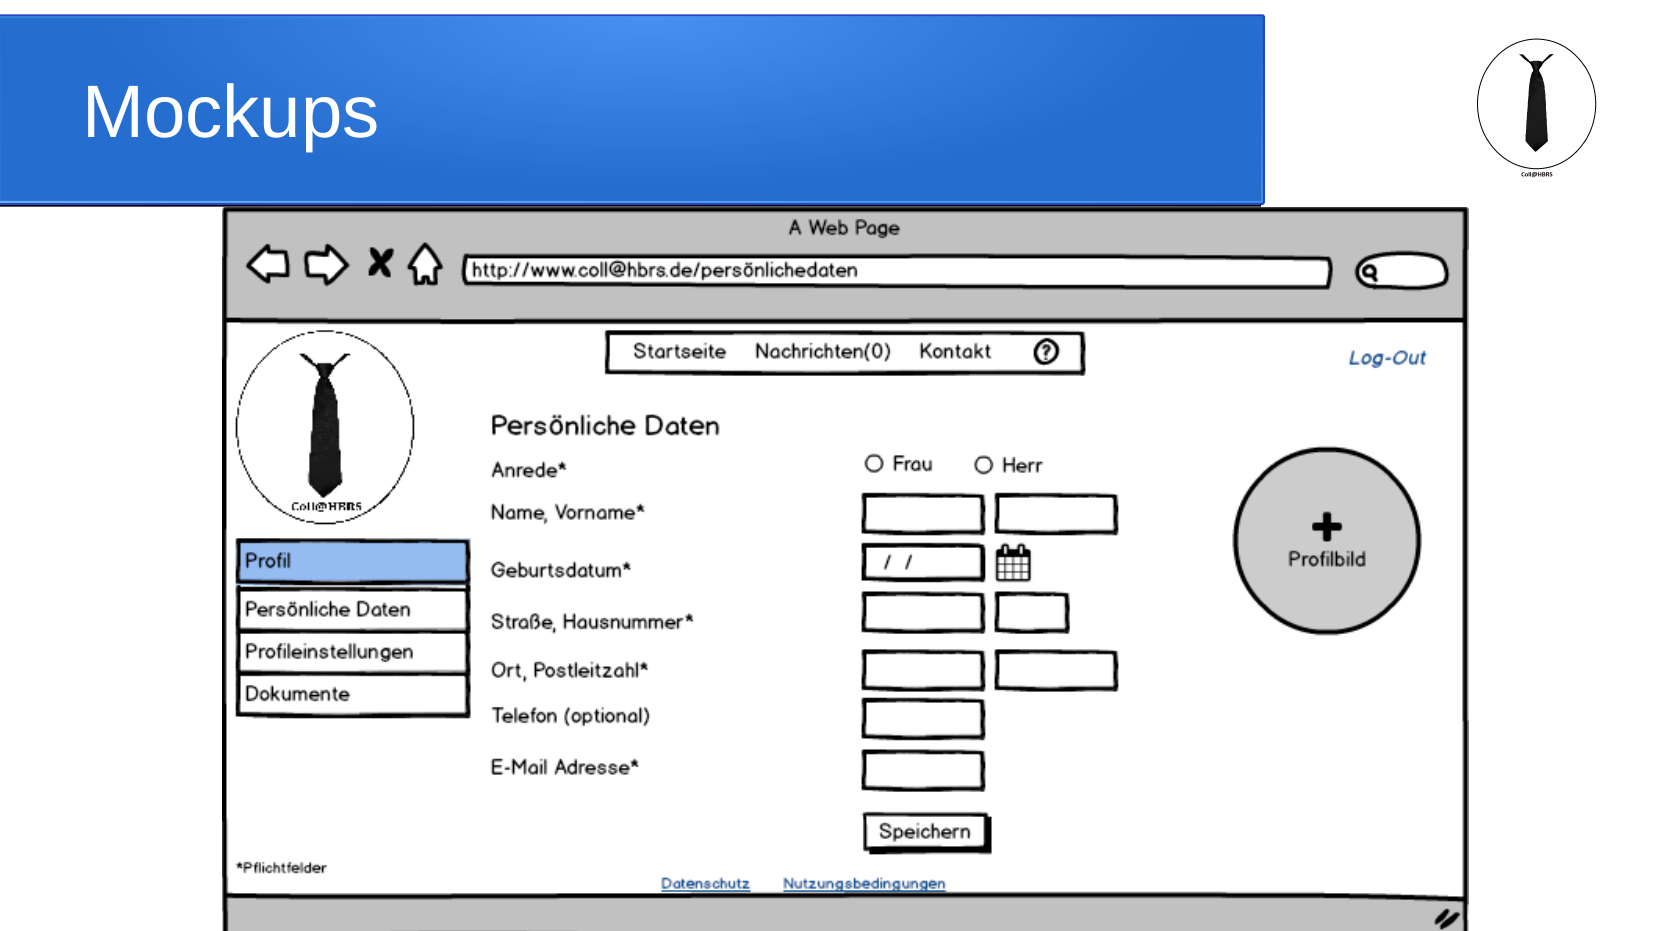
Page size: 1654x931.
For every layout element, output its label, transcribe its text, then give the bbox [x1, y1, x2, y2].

title Mockups [82, 35, 1235, 189]
picture [222, 14, 1633, 931]
